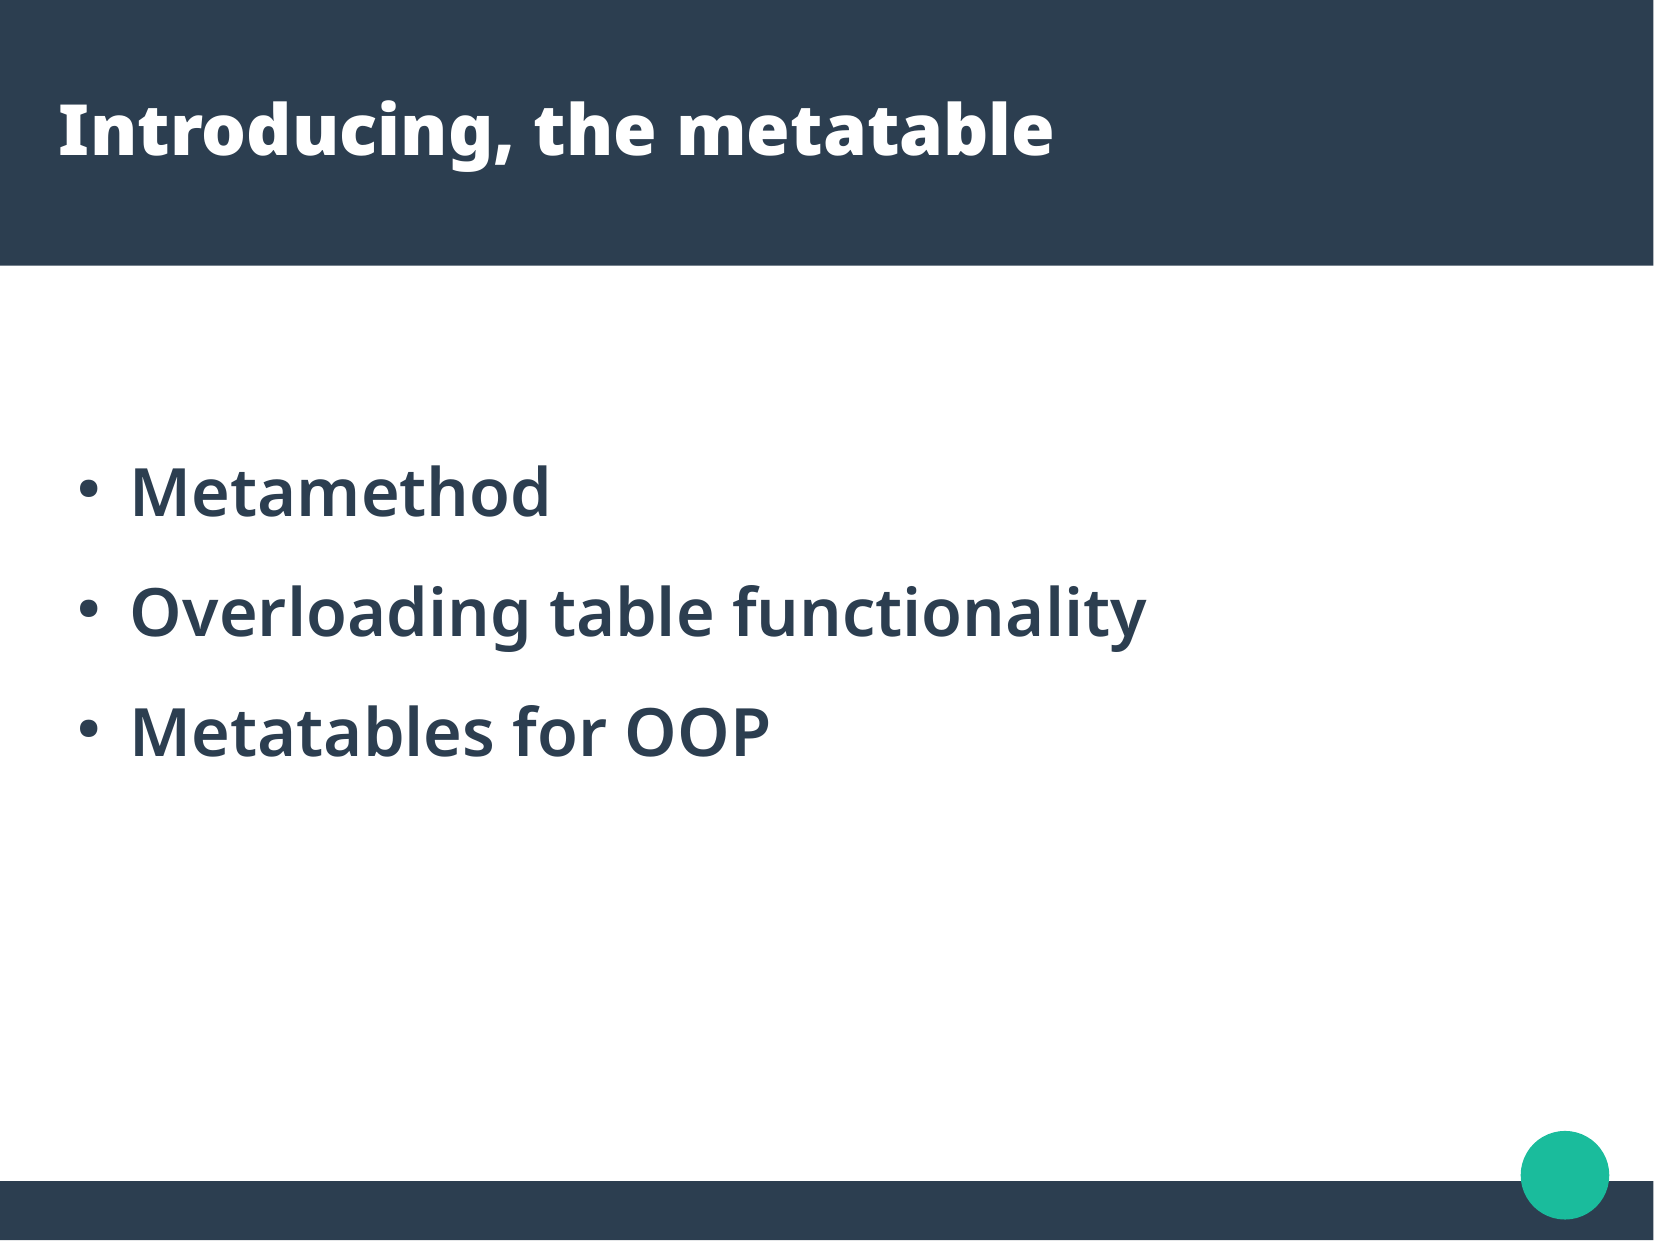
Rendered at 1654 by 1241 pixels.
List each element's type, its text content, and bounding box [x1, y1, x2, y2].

title Introducing, the metatable [59, 49, 1595, 207]
list Metamethod Overloading table functionality Metatables for OOP [59, 324, 1595, 1152]
